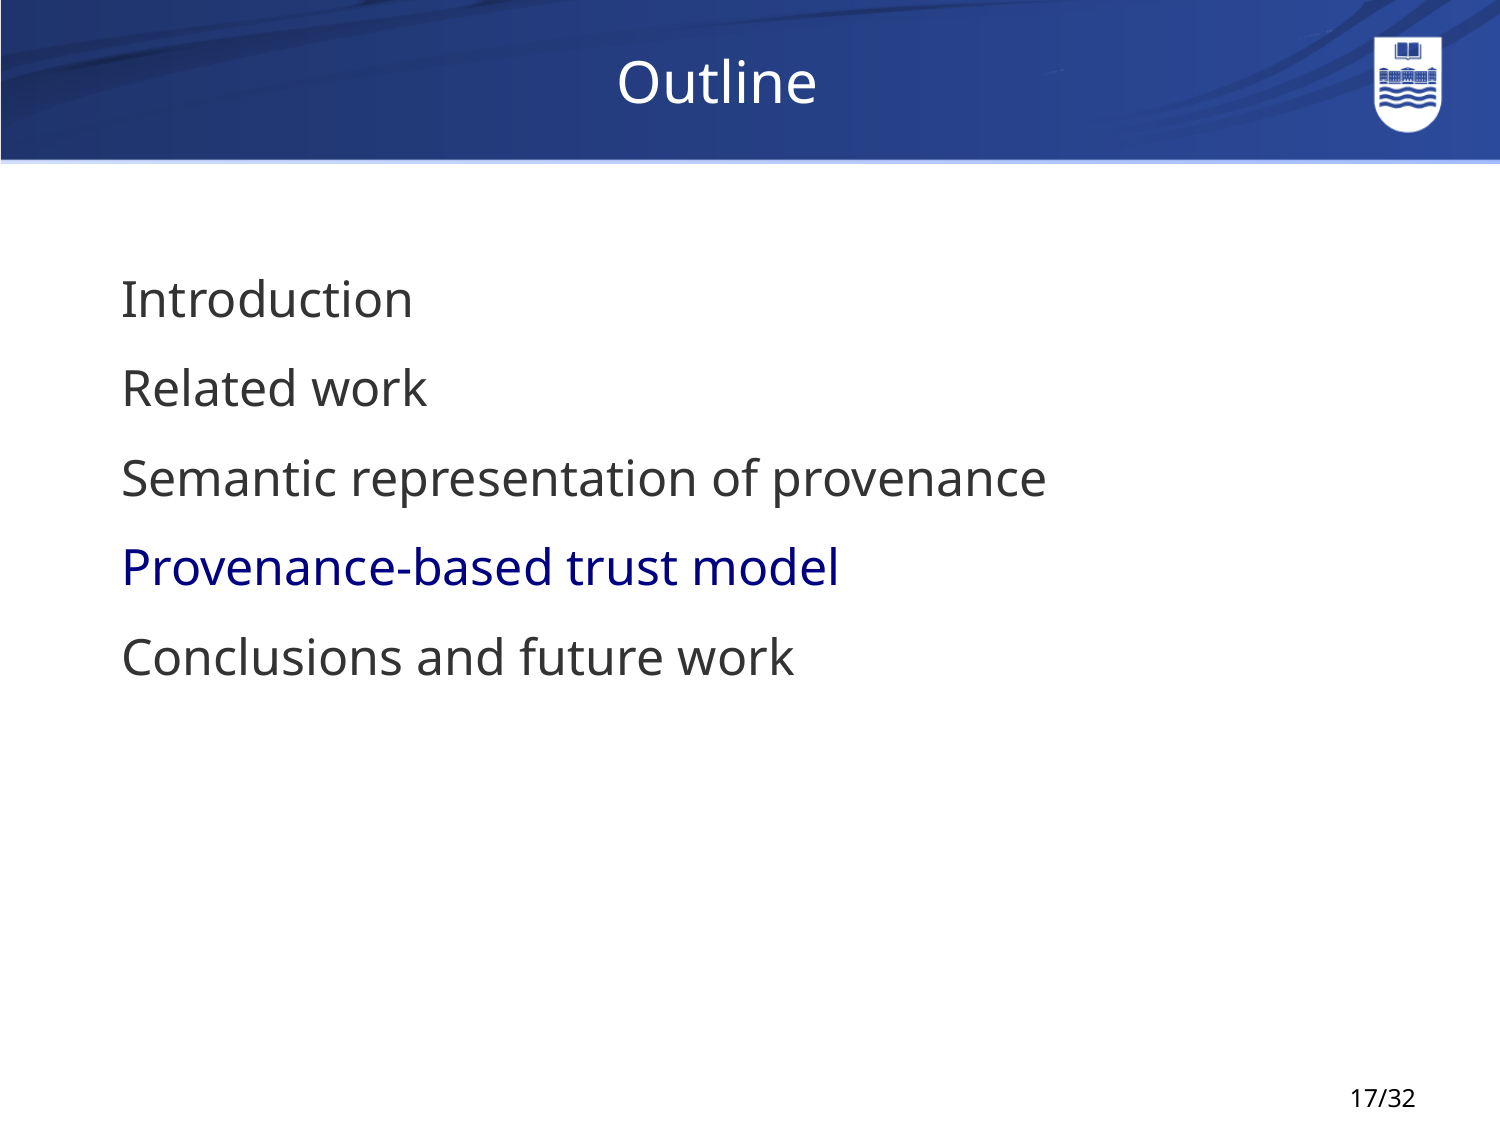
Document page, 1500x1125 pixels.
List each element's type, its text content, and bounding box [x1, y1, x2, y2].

list Introduction Related work Semantic representation of provenance Provenance-based trust model Conclusions and future work [106, 259, 1453, 934]
title Outline [0, 0, 1363, 161]
picture [0, 0, 1500, 164]
